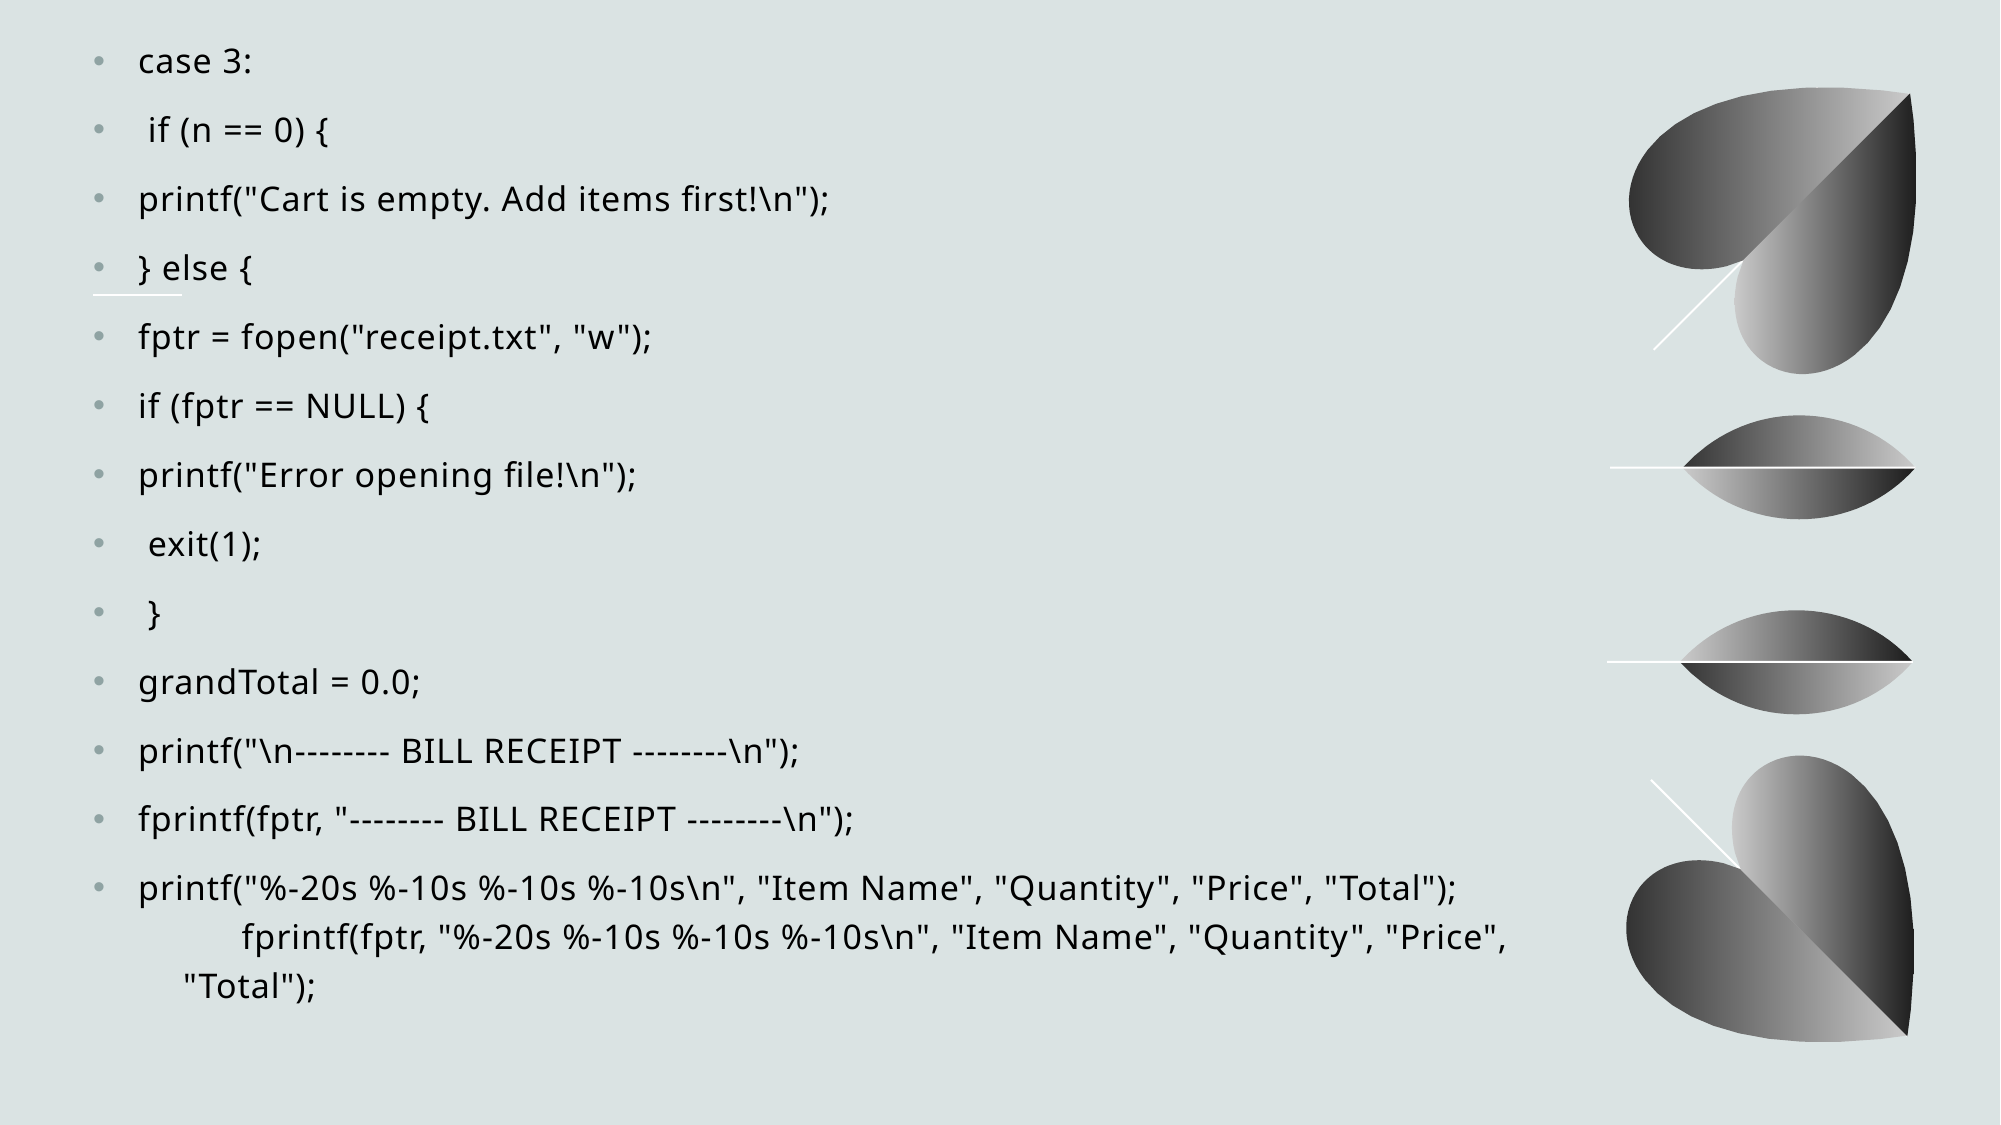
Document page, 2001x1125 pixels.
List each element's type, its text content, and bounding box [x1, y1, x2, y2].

list case 3: if (n == 0) { printf("Cart is empty. Add items first!\n"); } else { fptr = fopen("receipt.txt", "w"); if (fptr == NULL) { printf("Error opening file!\n"); exit(1); } grandTotal = 0.0; printf("\n-------- BILL RECEIPT --------\n"); fprintf(fptr, "-------- BILL RECEIPT --------\n"); printf("%-20s %-10s %-10s %-10s\n", "Item Name", "Quantity", "Price", "Total"); fprintf(fptr, "%-20s %-10s %-10s %-10s\n", "Item Name", "Quantity", "Price", "Total"); [93, 24, 1612, 1022]
